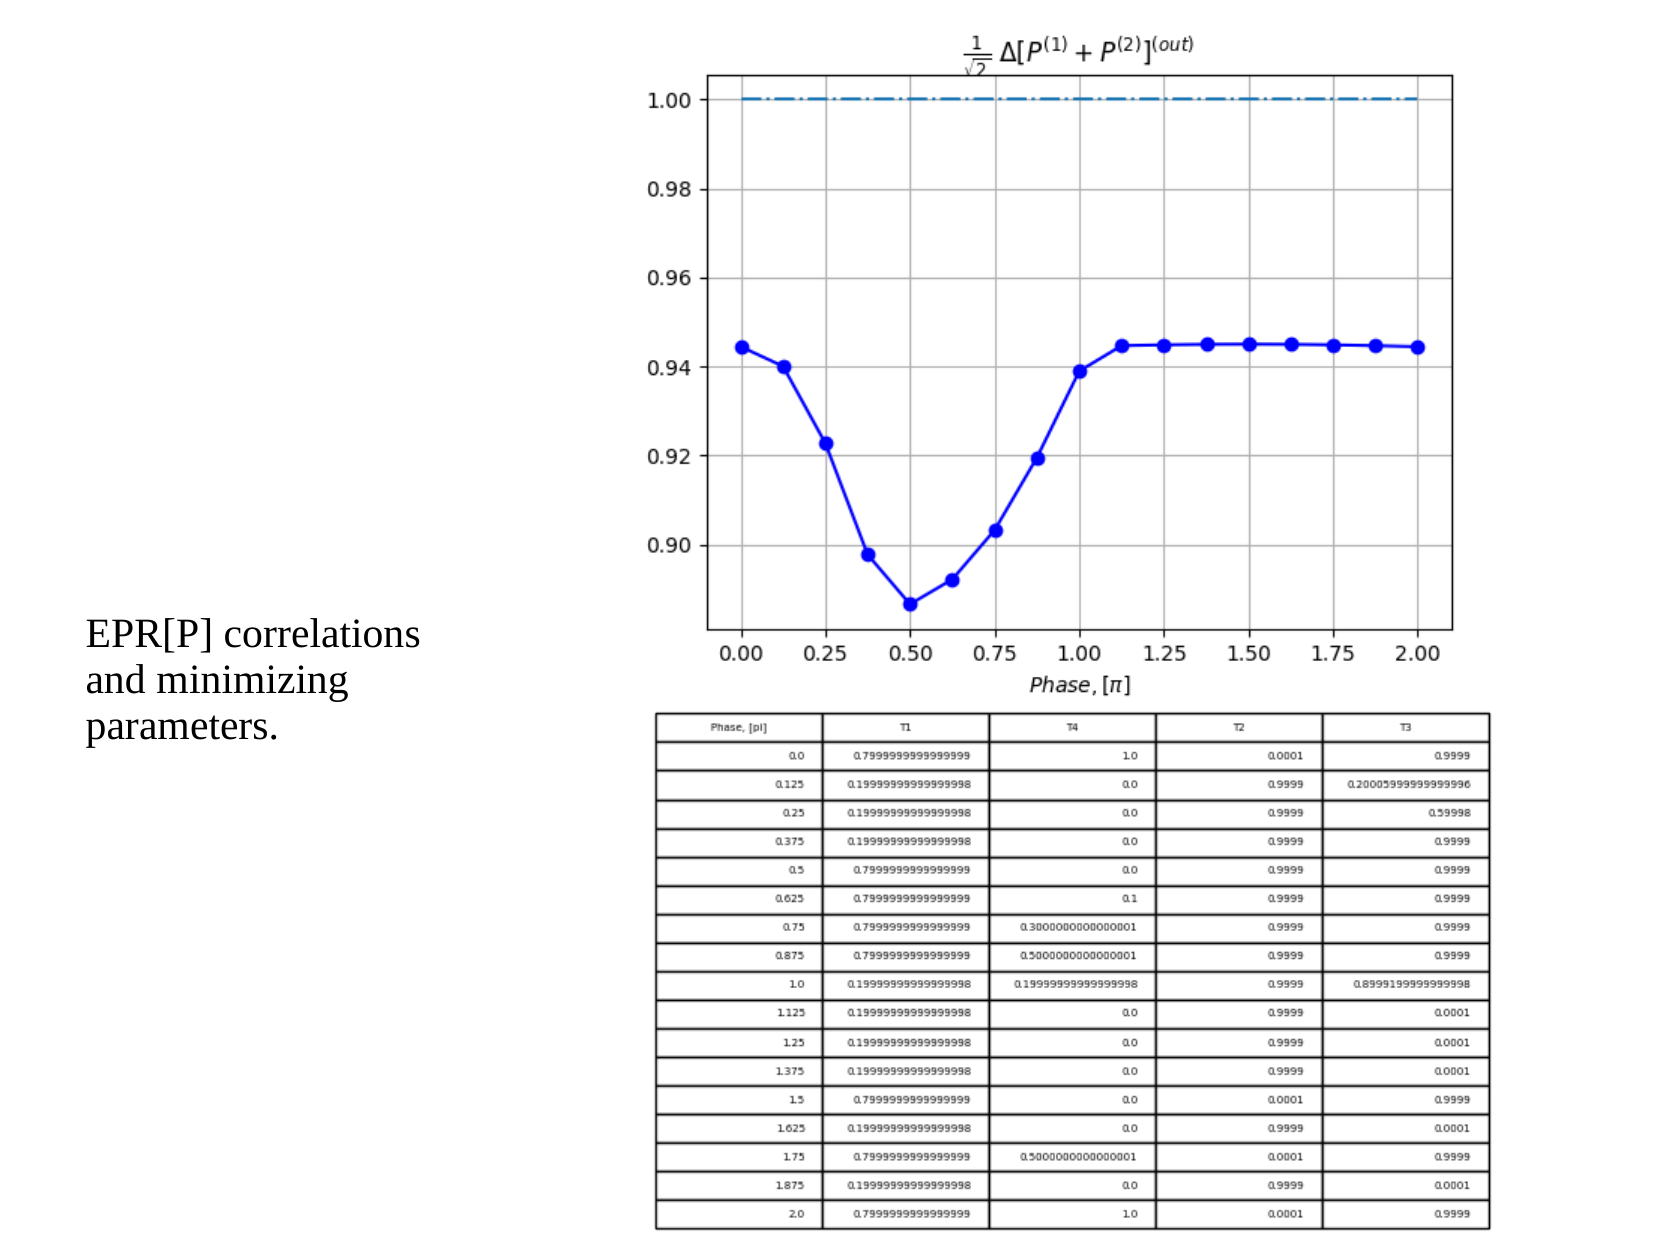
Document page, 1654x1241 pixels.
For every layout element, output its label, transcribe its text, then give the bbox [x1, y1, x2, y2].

picture [555, 0, 1548, 1241]
text_box EPR[P] correlations and minimizing parameters. [70, 602, 485, 756]
